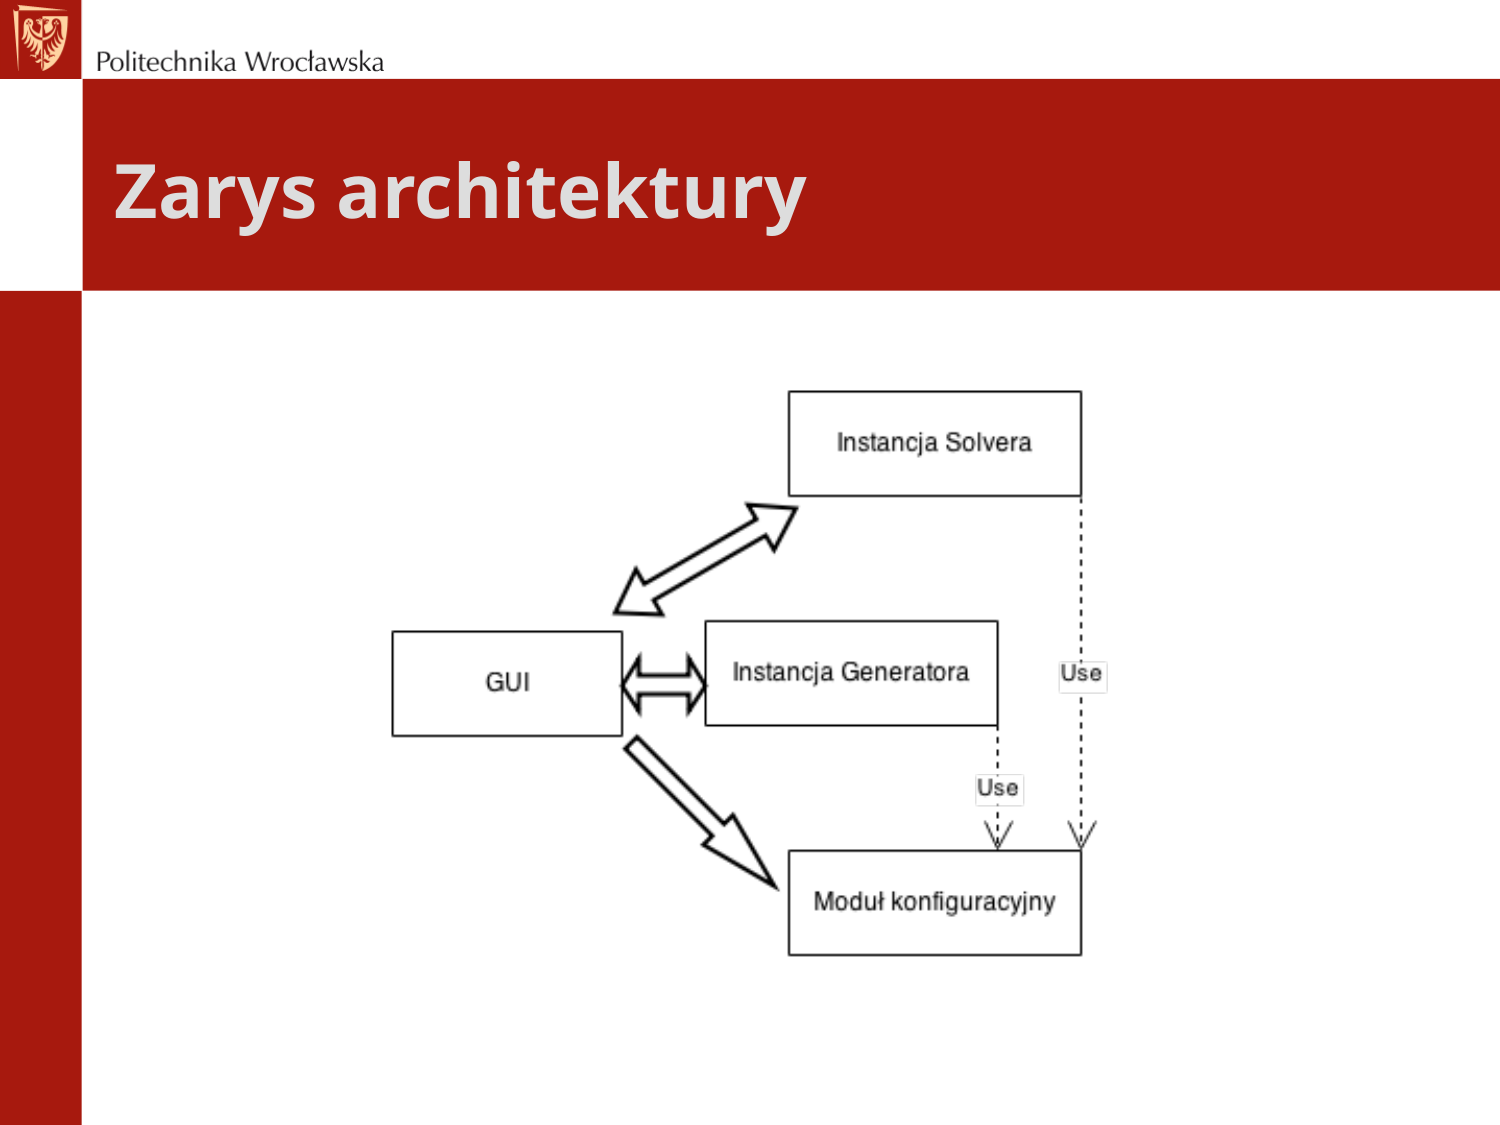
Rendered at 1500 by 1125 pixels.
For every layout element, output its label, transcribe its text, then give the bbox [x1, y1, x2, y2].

text_box Zarys architektury [100, 103, 1483, 273]
picture [0, 0, 384, 79]
picture [390, 389, 1114, 965]
